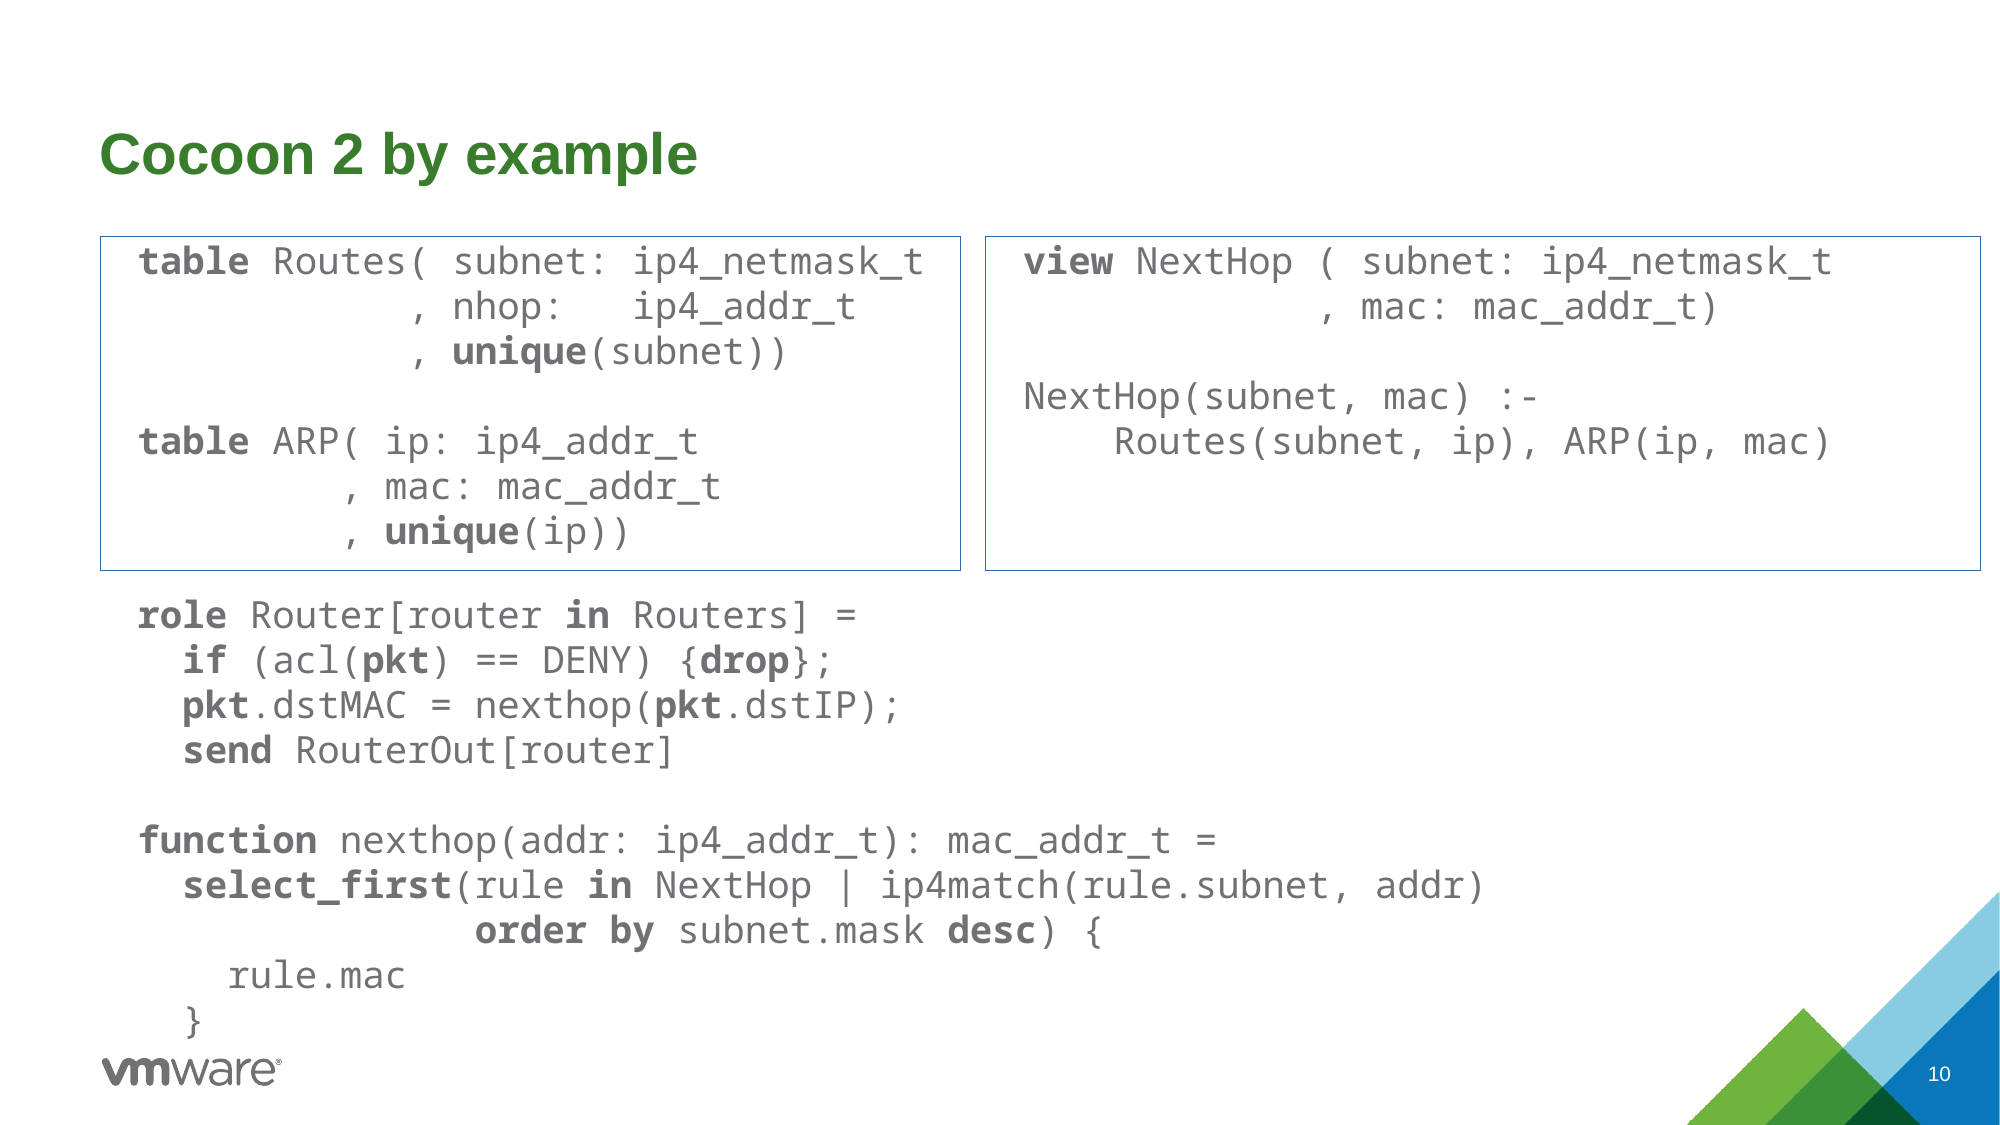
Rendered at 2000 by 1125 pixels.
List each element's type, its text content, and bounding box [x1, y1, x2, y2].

title Cocoon 2 by example [99, 54, 1900, 188]
list table Routes( subnet: ip4_netmask_t , nhop: ip4_addr_t , unique(subnet)) table ARP( ip: ip4_addr_t , mac: mac_addr_t , unique(ip)) [100, 236, 961, 571]
list view NextHop ( subnet: ip4_netmask_t , mac: mac_addr_t) NextHop(subnet, mac) :- Routes(subnet, ip), ARP(ip, mac) [985, 236, 1981, 571]
list role Router[router in Routers] = if (acl(pkt) == DENY) {drop}; pkt.dstMAC = nexthop(pkt.dstIP); send RouterOut[router] function nexthop(addr: ip4_addr_t): mac_addr_t = select_first(rule in NextHop | ip4match(rule.subnet, addr) order by subnet.mask desc) { rule.mac } [99, 591, 1951, 1074]
picture [1674, 887, 2000, 1125]
slide_number <number> [1902, 1060, 1977, 1085]
